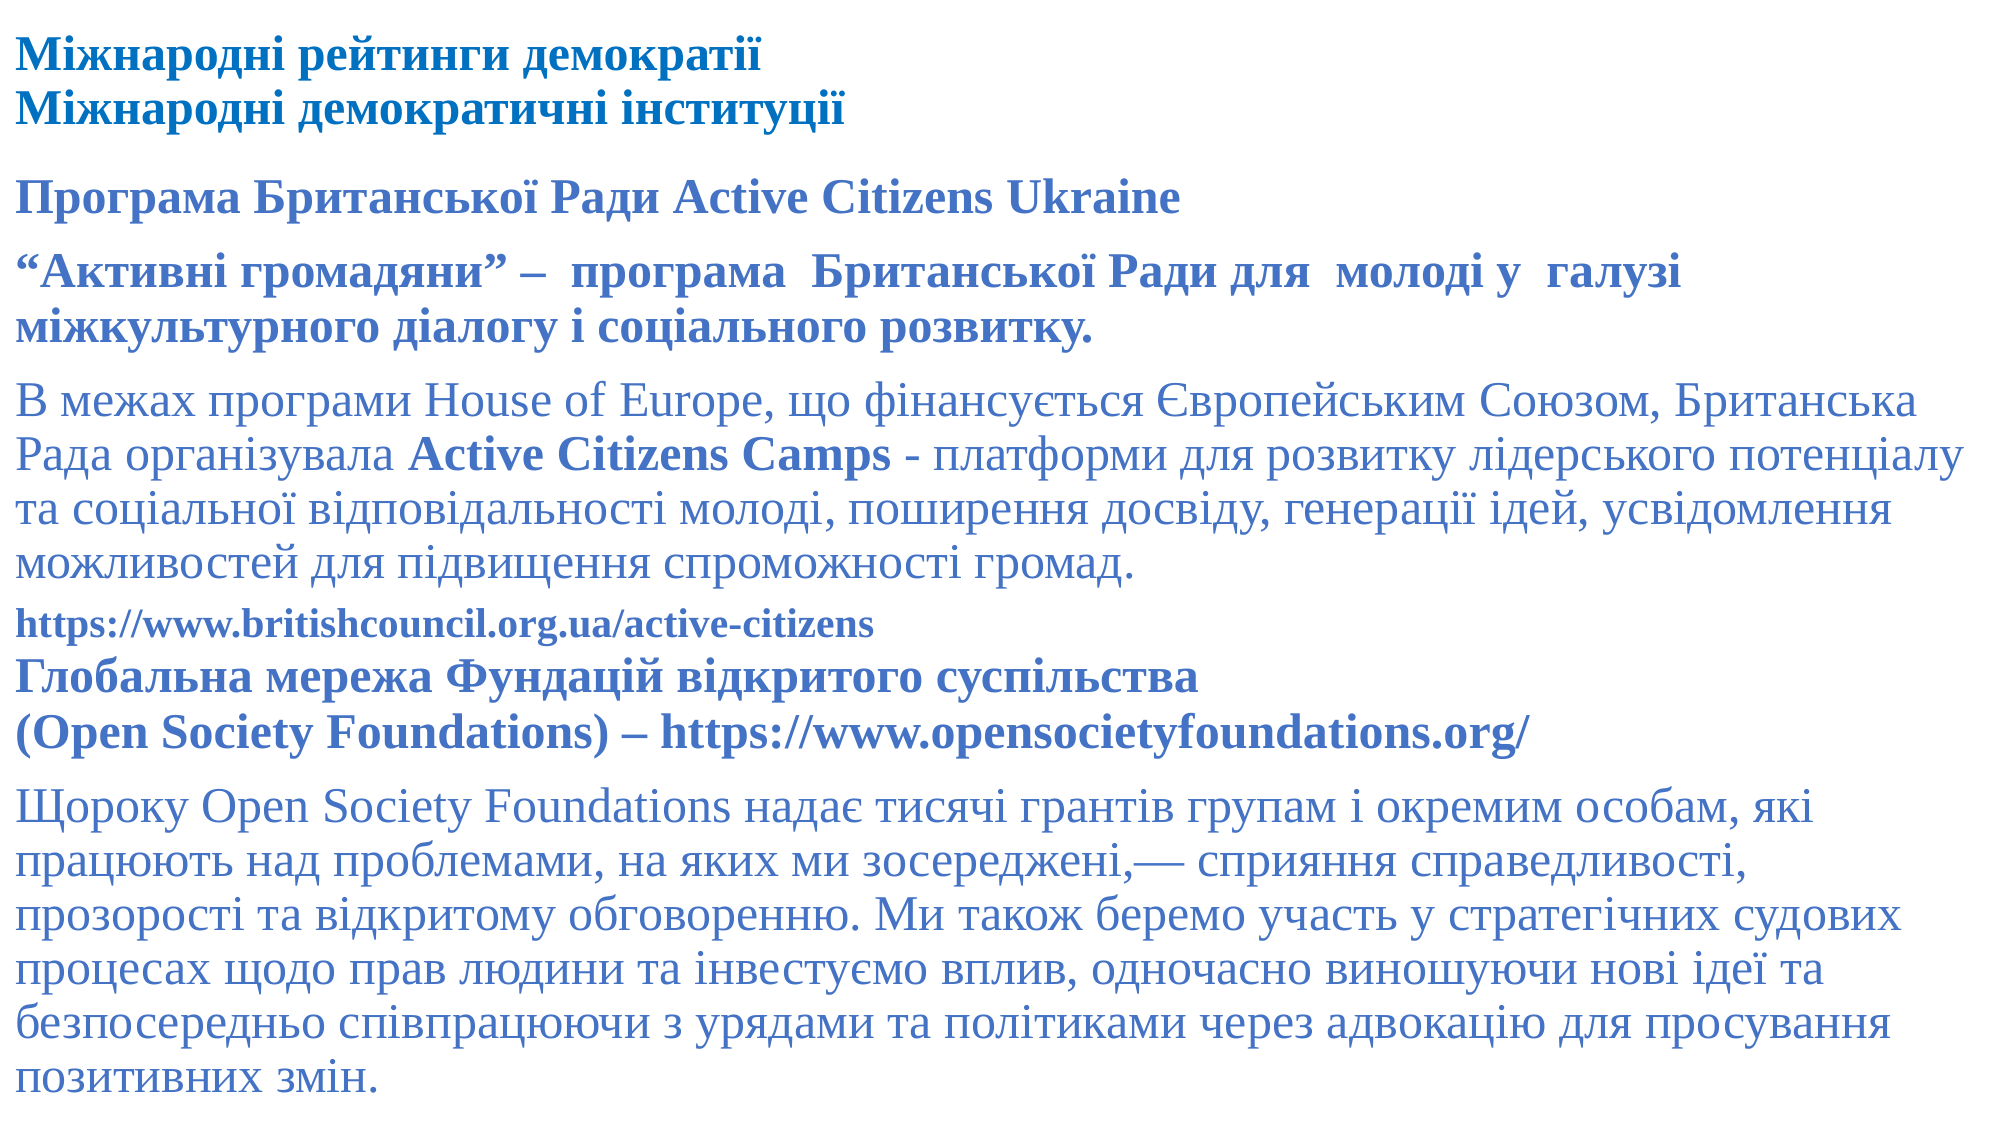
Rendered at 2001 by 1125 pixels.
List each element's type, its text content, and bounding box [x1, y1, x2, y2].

title Міжнародні рейтинги демократії Міжнародні демократичні інституції [0, 0, 1857, 162]
list Програма Британської Ради Active Citizens Ukraine “Активні громадяни” – програма Британської Ради для молоді у галузі міжкультурного діалогу і соціального розвитку. В межах програми House of Europe, що фінансується Європейським Союзом, Британська Рада організувала Active Citizens Camps - платформи для розвитку лідерського потенціалу та соціальної відповідальності молоді, поширення досвіду, генерації ідей, усвідомлення можливостей для підвищення спроможності громад. https://www.britishcouncil.org.ua/active-citizens Глобальна мережа Фундацій відкритого суспільства (Open Society Foundations) – https://www.opensocietyfoundations.org/ Щороку Open Society Foundations надає тисячі грантів групам і окремим особам, які працюють над проблемами, на яких ми зосереджені,— сприяння справедливості, прозорості та відкритому обговоренню. Ми також беремо участь у стратегічних судових процесах щодо прав людини та інвестуємо вплив, одночасно виношуючи нові ідеї та безпосередньо співпрацюючи з урядами та політиками через адвокацію для просування позитивних змін. [0, 162, 1986, 1125]
